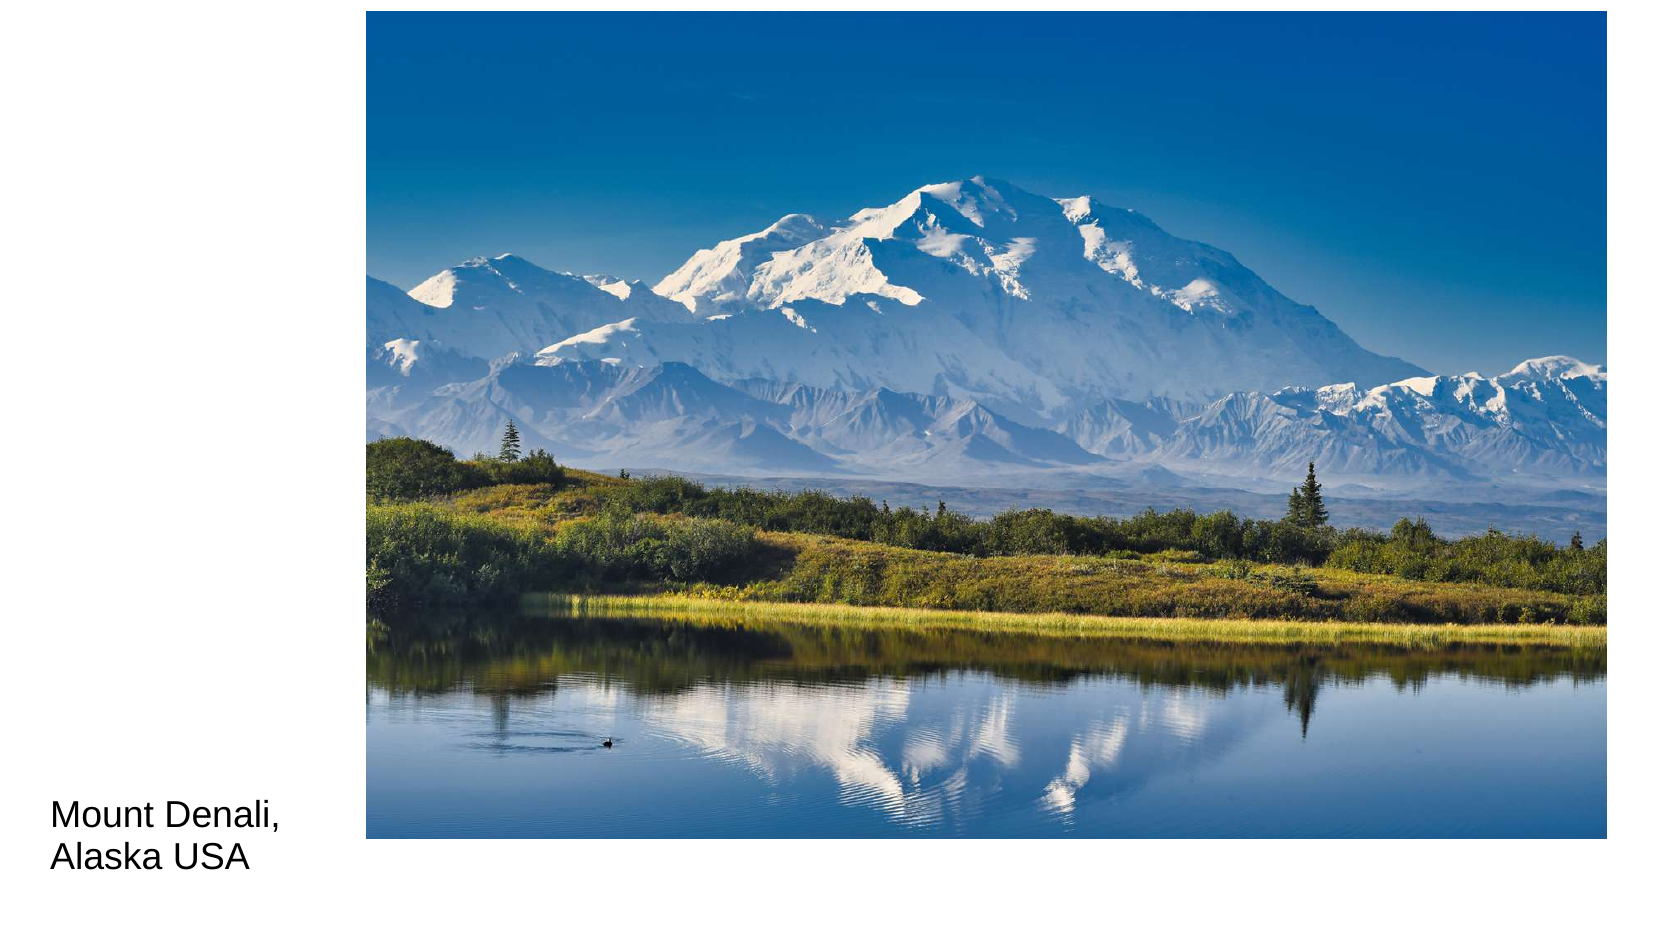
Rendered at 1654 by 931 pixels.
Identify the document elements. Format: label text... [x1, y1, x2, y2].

picture [366, 171, 1607, 839]
picture [366, 11, 1607, 275]
text_box Mount Denali, Alaska USA [35, 785, 355, 898]
